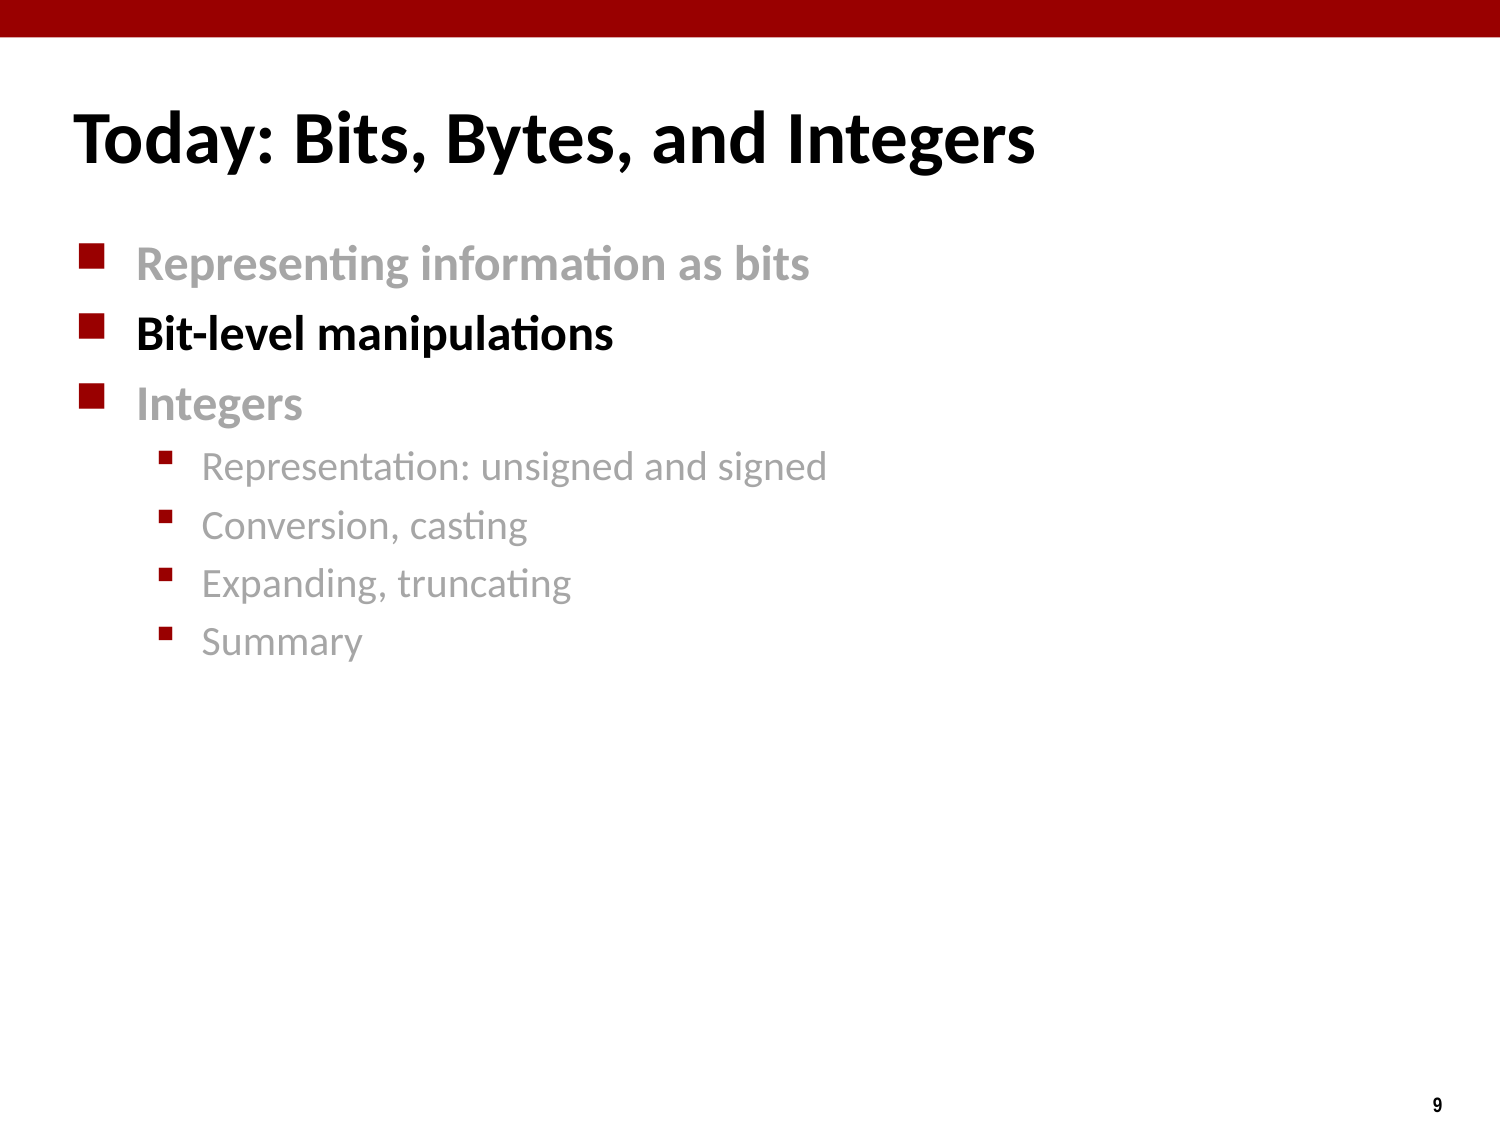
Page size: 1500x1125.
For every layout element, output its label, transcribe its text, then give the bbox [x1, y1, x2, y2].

text_box Representing information as bits Bit-level manipulations Integers Representation: unsigned and signed Conversion, casting Expanding, truncating Summary [65, 223, 1361, 1039]
text_box Today: Bits, Bytes, and Integers [58, 71, 1304, 197]
